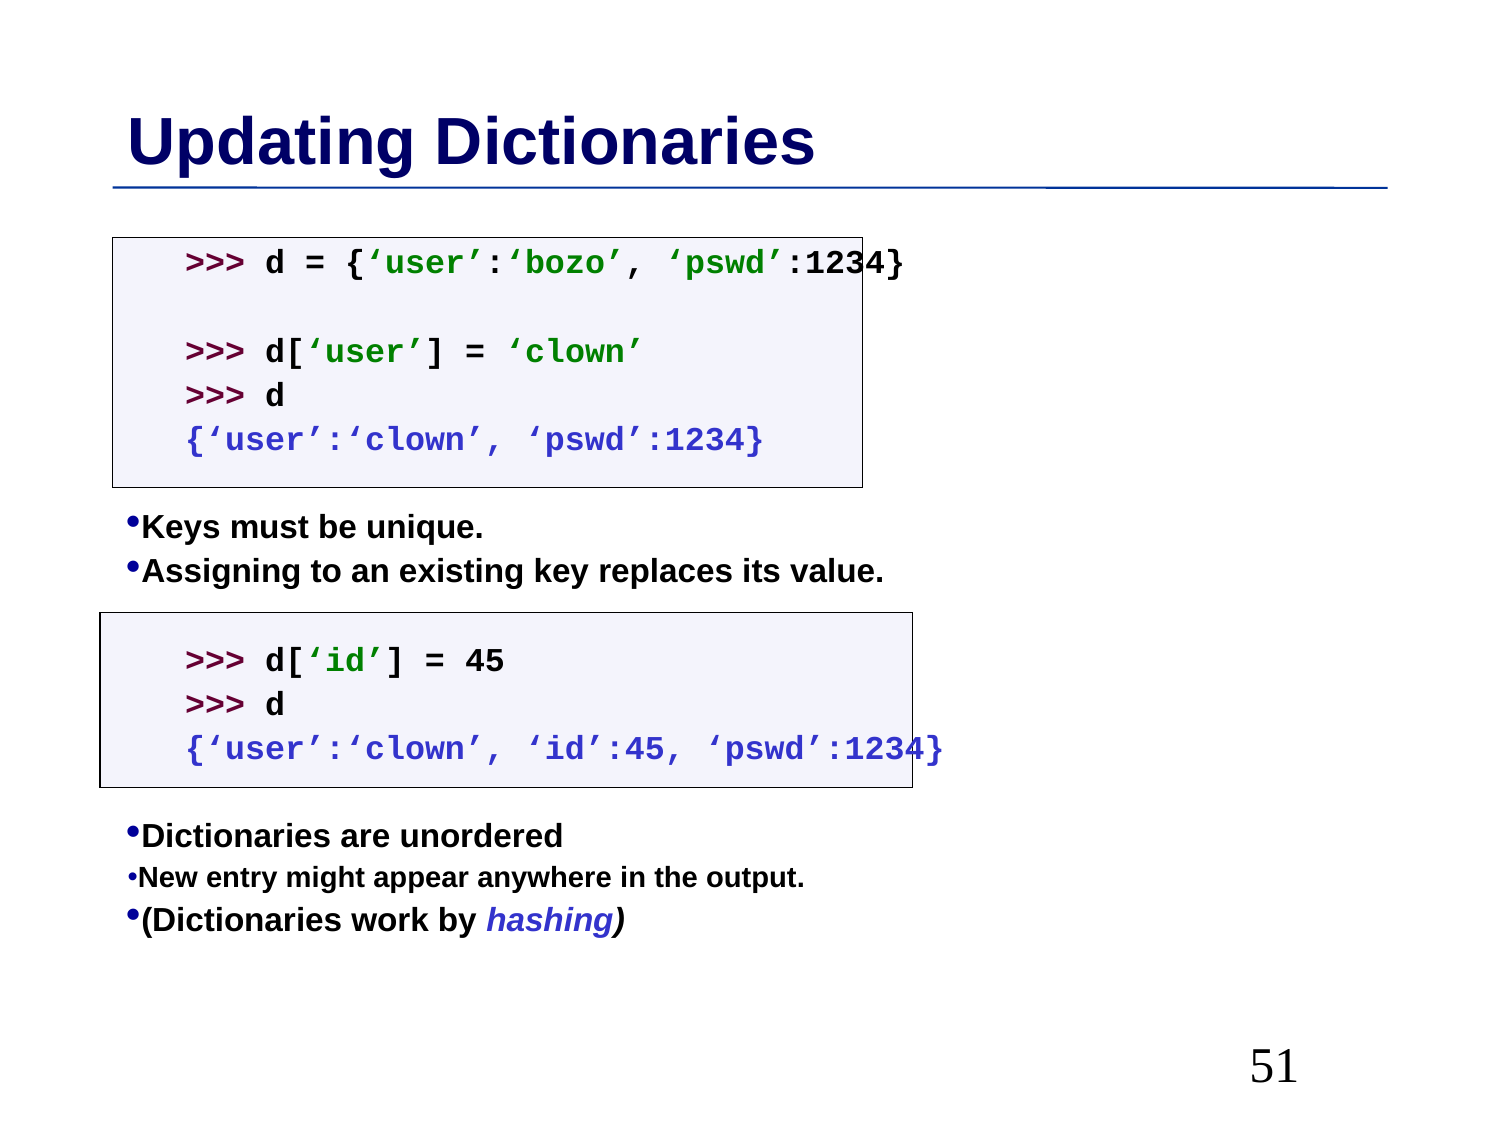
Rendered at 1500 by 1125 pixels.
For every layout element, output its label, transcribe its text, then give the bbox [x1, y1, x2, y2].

text_box [99, 612, 112, 788]
text_box [1074, 994, 1387, 1125]
list >>> d = {‘user’:‘bozo’, ‘pswd’:1234} >>> d[‘user’] = ‘clown’ >>> d {‘user’:‘clown’, ‘pswd’:1234} Keys must be unique. Assigning to an existing key replaces its value. >>> d[‘id’] = 45 >>> d {‘user’:‘clown’, ‘id’:45, ‘pswd’:1234} Dictionaries are unordered New entry might appear anywhere in the output. (Dictionaries work by hashing) [112, 237, 1388, 963]
title Updating Dictionaries [112, 89, 1388, 185]
